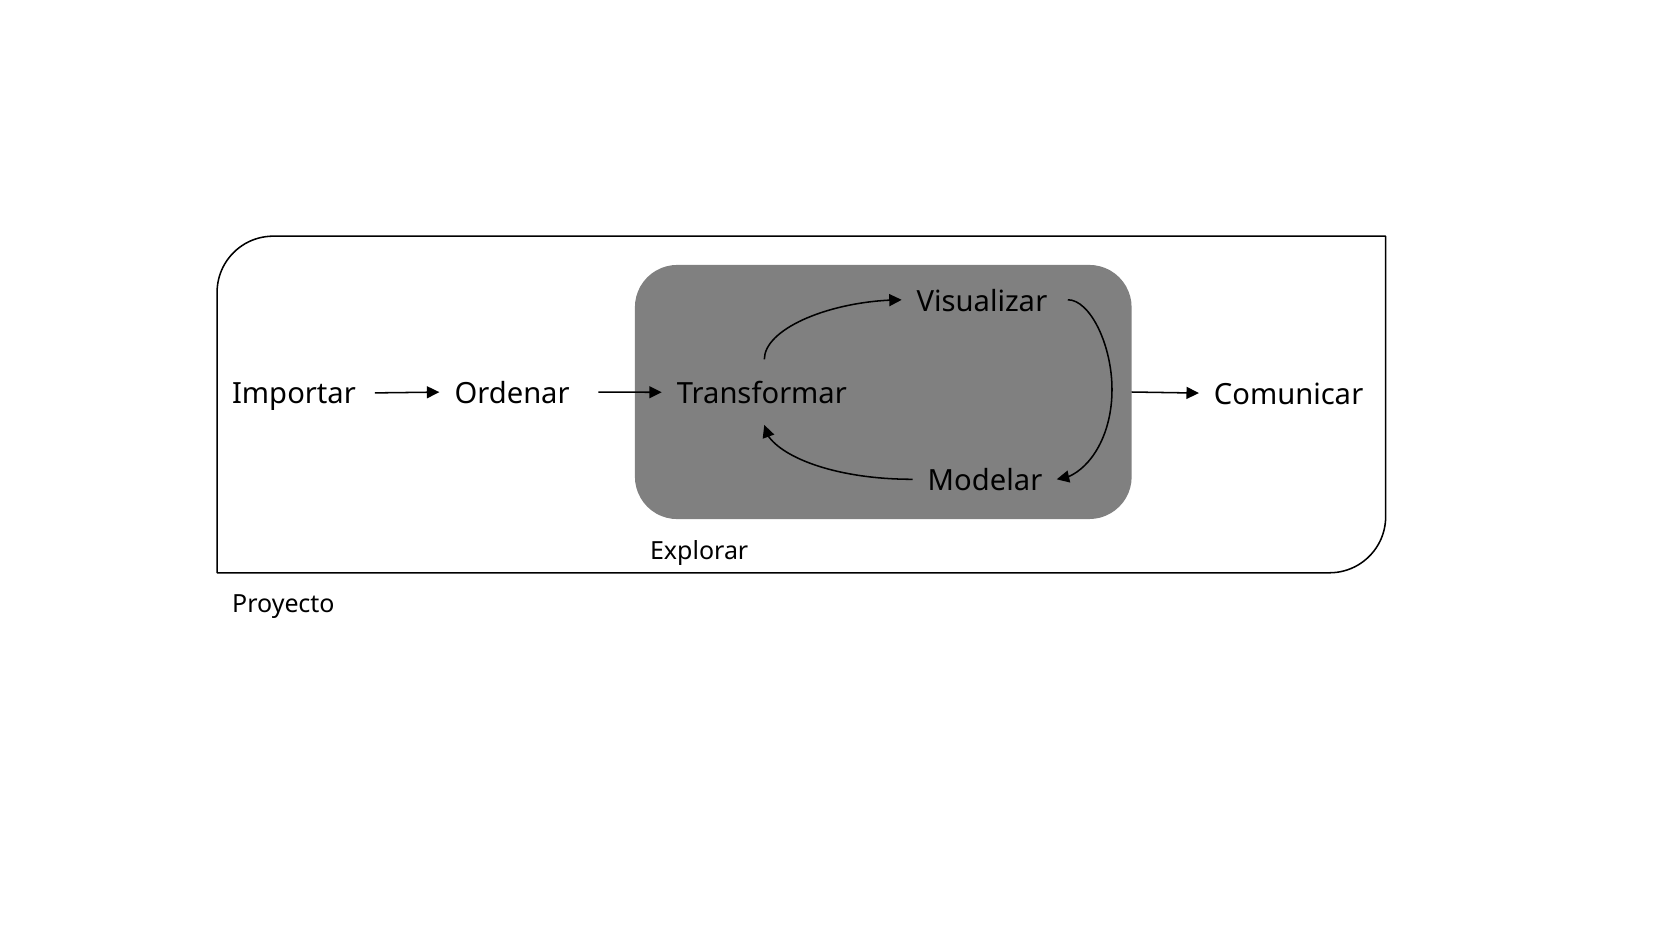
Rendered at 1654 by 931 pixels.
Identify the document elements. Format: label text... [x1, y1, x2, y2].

text_box Proyecto [217, 572, 384, 633]
text_box Comunicar [1198, 360, 1388, 426]
text_box [634, 264, 1132, 520]
text_box Modelar [912, 446, 1063, 512]
text_box Explorar [634, 519, 798, 580]
text_box Importar [217, 359, 377, 425]
text_box Visualizar [901, 266, 1093, 332]
text_box [766, 301, 1111, 478]
text_box Ordenar [439, 359, 599, 425]
text_box Transformar [661, 359, 886, 425]
